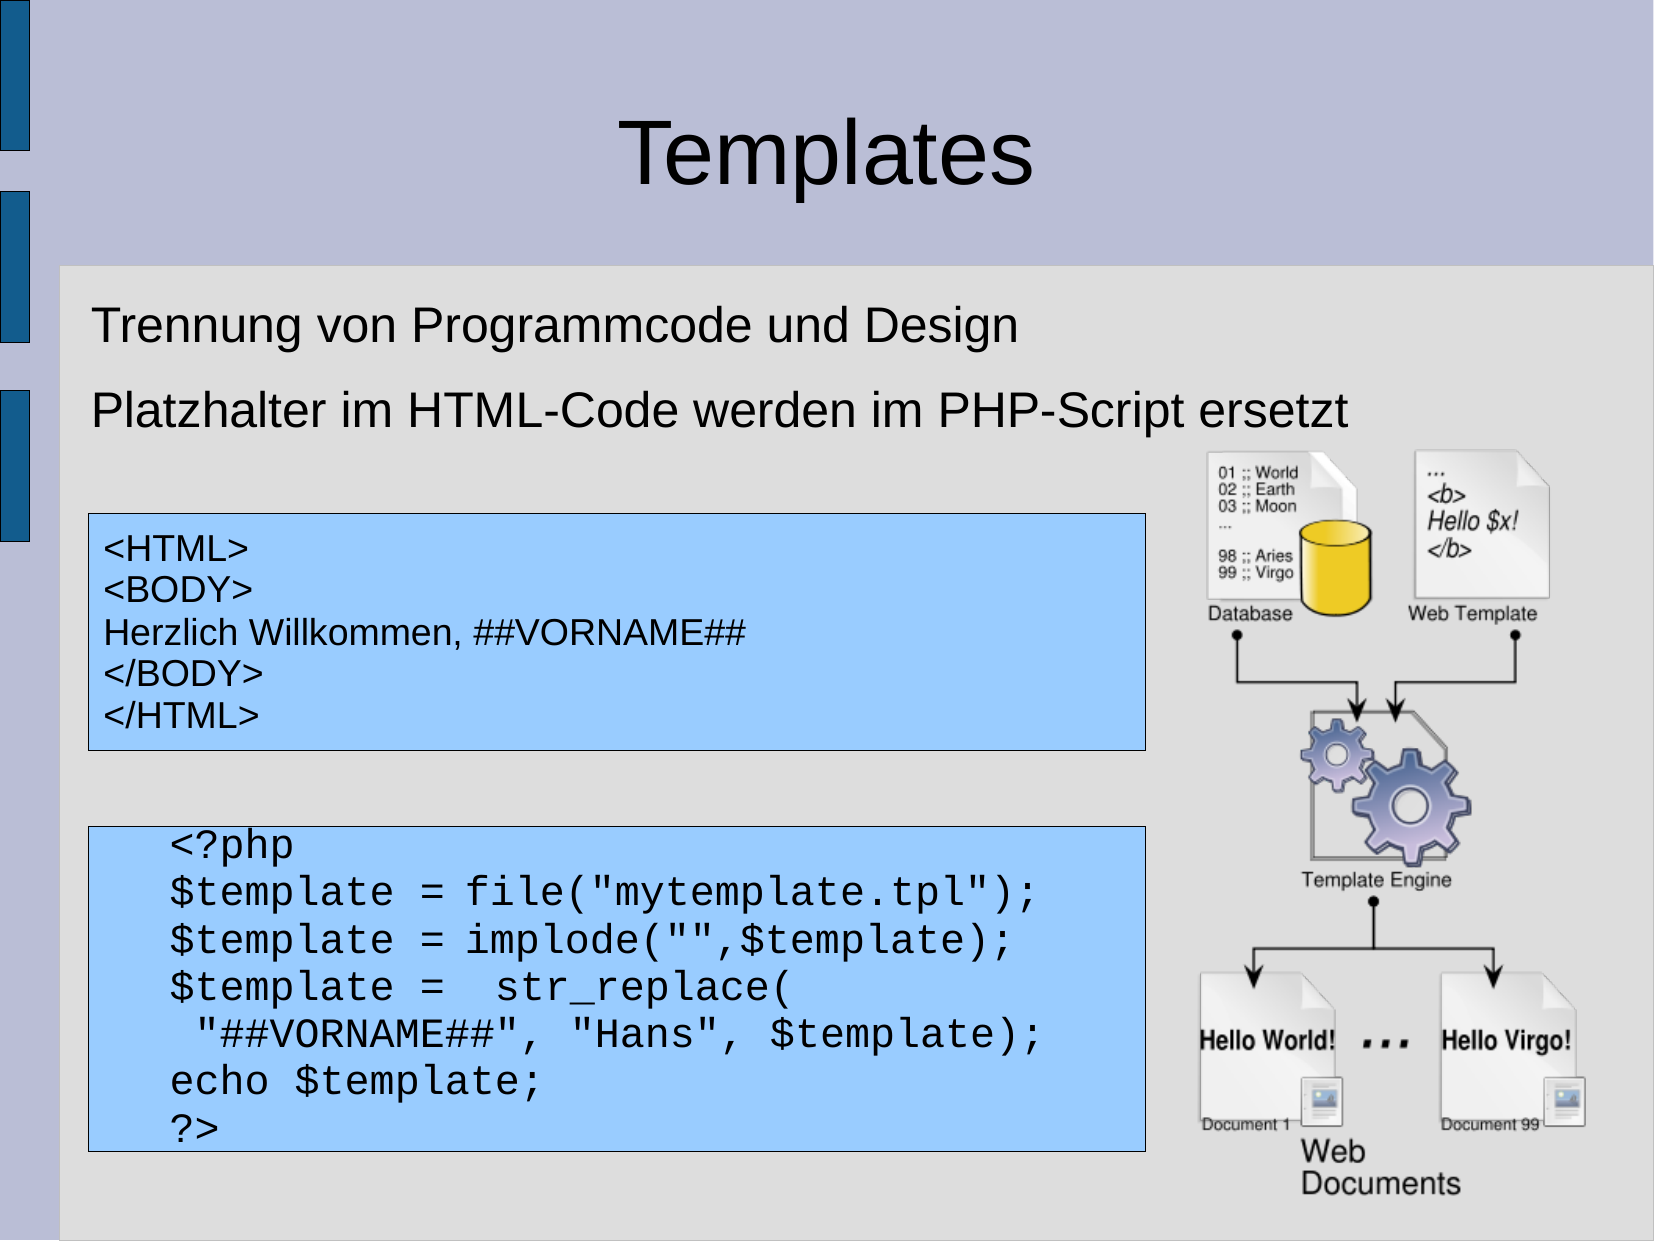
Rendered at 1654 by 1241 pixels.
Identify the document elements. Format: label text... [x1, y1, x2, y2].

picture [1182, 442, 1589, 1211]
text_box <HTML> <BODY> Herzlich Willkommen, ##VORNAME## </BODY> </HTML> [88, 513, 1146, 751]
subtitle Trennung von Programmcode und Design Platzhalter im HTML-Code werden im PHP-Script ersetzt [76, 265, 1565, 471]
title Templates [82, 56, 1571, 250]
text_box <?php $template = file("mytemplate.tpl"); $template = implode("",$template); $template = str_replace( "##VORNAME##", "Hans", $template); echo $template; ?> [88, 826, 1146, 1152]
